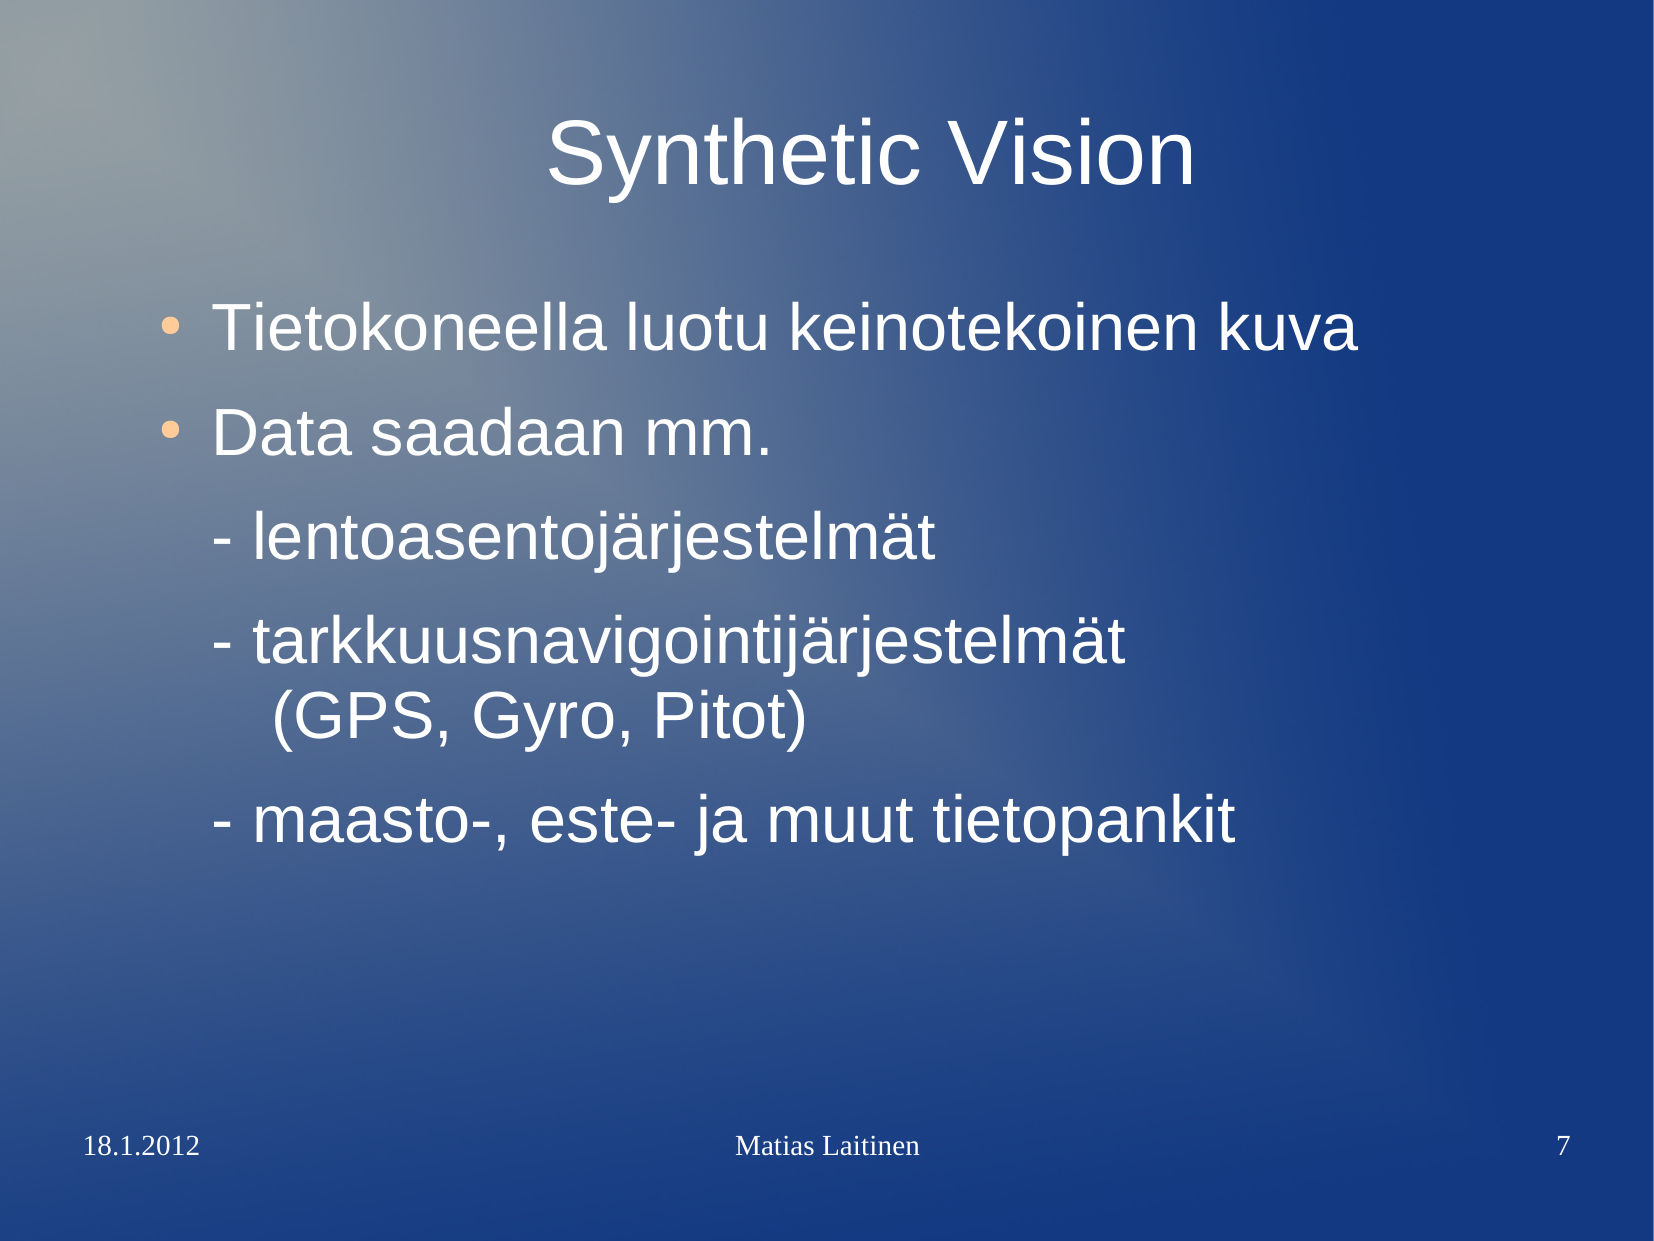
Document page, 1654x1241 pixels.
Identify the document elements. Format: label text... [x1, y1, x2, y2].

list Tietokoneella luotu keinotekoinen kuva Data saadaan mm. - lentoasentojärjestelmät - tarkkuusnavigointijärjestelmät (GPS, Gyro, Pitot) - maasto-, este- ja muut tietopankit [82, 290, 1571, 1109]
title Synthetic Vision [82, 49, 1571, 257]
picture [0, 0, 1654, 1241]
